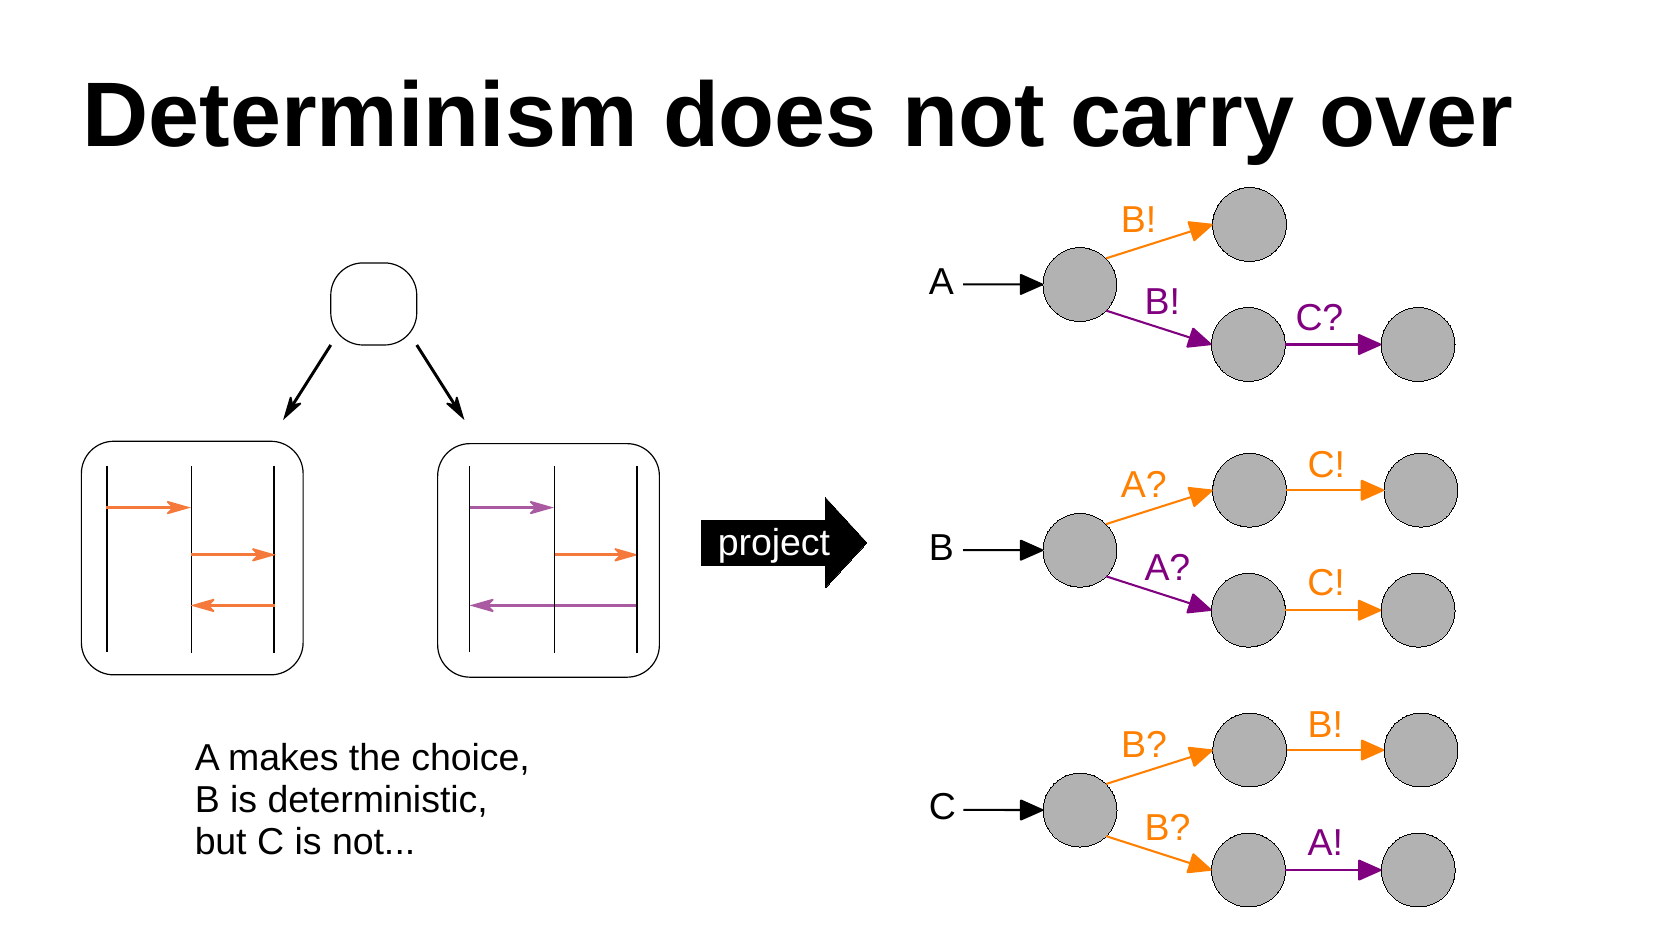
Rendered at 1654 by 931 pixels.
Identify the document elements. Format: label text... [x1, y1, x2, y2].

text_box A? [1106, 456, 1182, 514]
text_box [1381, 307, 1456, 382]
title Determinism does not carry over [82, 37, 1571, 193]
text_box [1043, 513, 1117, 588]
text_box B? [1106, 716, 1182, 774]
text_box project [701, 497, 867, 588]
text_box [1212, 713, 1287, 787]
text_box [1211, 833, 1286, 907]
text_box [1043, 247, 1117, 322]
text_box A [914, 252, 952, 310]
text_box [1043, 773, 1118, 848]
text_box B [914, 518, 952, 576]
text_box [1212, 187, 1287, 262]
text_box [1381, 573, 1456, 648]
text_box B! [1106, 190, 1172, 248]
picture [80, 262, 661, 678]
text_box [1384, 713, 1458, 787]
text_box B! [1129, 273, 1195, 331]
text_box [1212, 453, 1287, 528]
text_box C? [1280, 288, 1359, 346]
text_box [1384, 453, 1458, 528]
text_box A makes the choice, B is deterministic, but C is not... [180, 729, 545, 871]
text_box [1381, 833, 1456, 907]
text_box A? [1129, 539, 1206, 596]
text_box C! [1292, 436, 1361, 494]
text_box A! [1292, 814, 1359, 872]
text_box B! [1293, 696, 1359, 753]
text_box C! [1292, 554, 1360, 612]
text_box C [914, 778, 952, 836]
text_box [1211, 573, 1286, 648]
text_box B? [1129, 799, 1206, 856]
text_box [1211, 307, 1286, 382]
